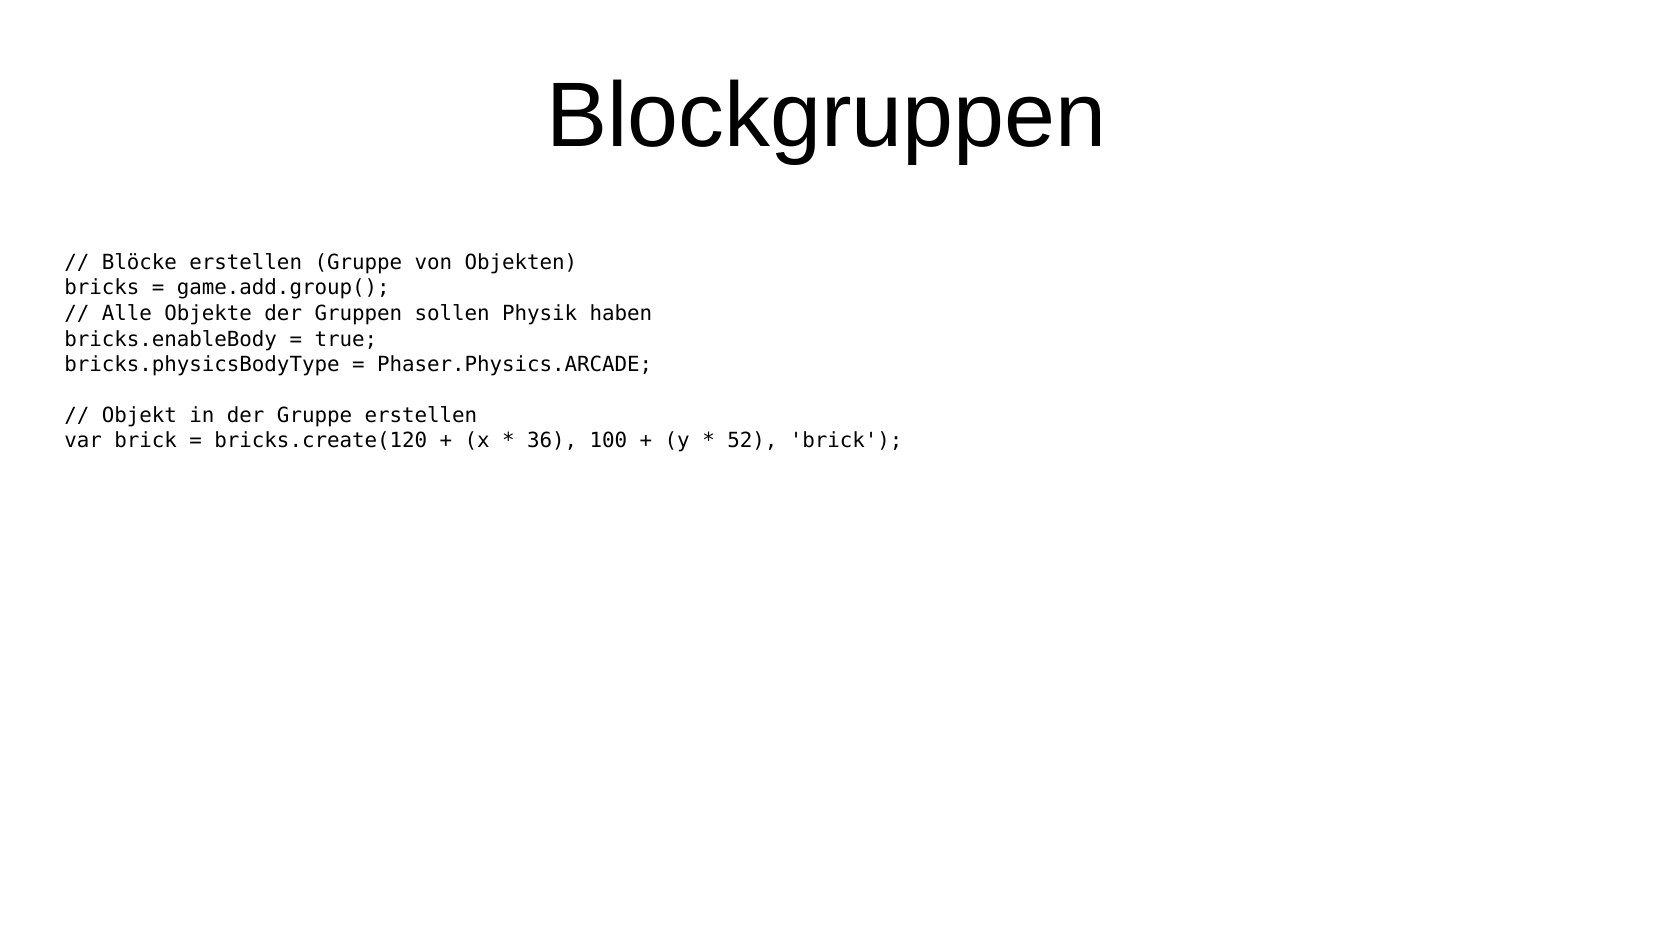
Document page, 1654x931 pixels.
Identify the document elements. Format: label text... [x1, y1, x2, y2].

title Blockgruppen [82, 37, 1571, 193]
text_box // Blöcke erstellen (Gruppe von Objekten) bricks = game.add.group(); // Alle Objekte der Gruppen sollen Physik haben bricks.enableBody = true; bricks.physicsBodyType = Phaser.Physics.ARCADE; // Objekt in der Gruppe erstellen var brick = bricks.create(120 + (x * 36), 100 + (y * 52), 'brick'); [49, 243, 1608, 689]
